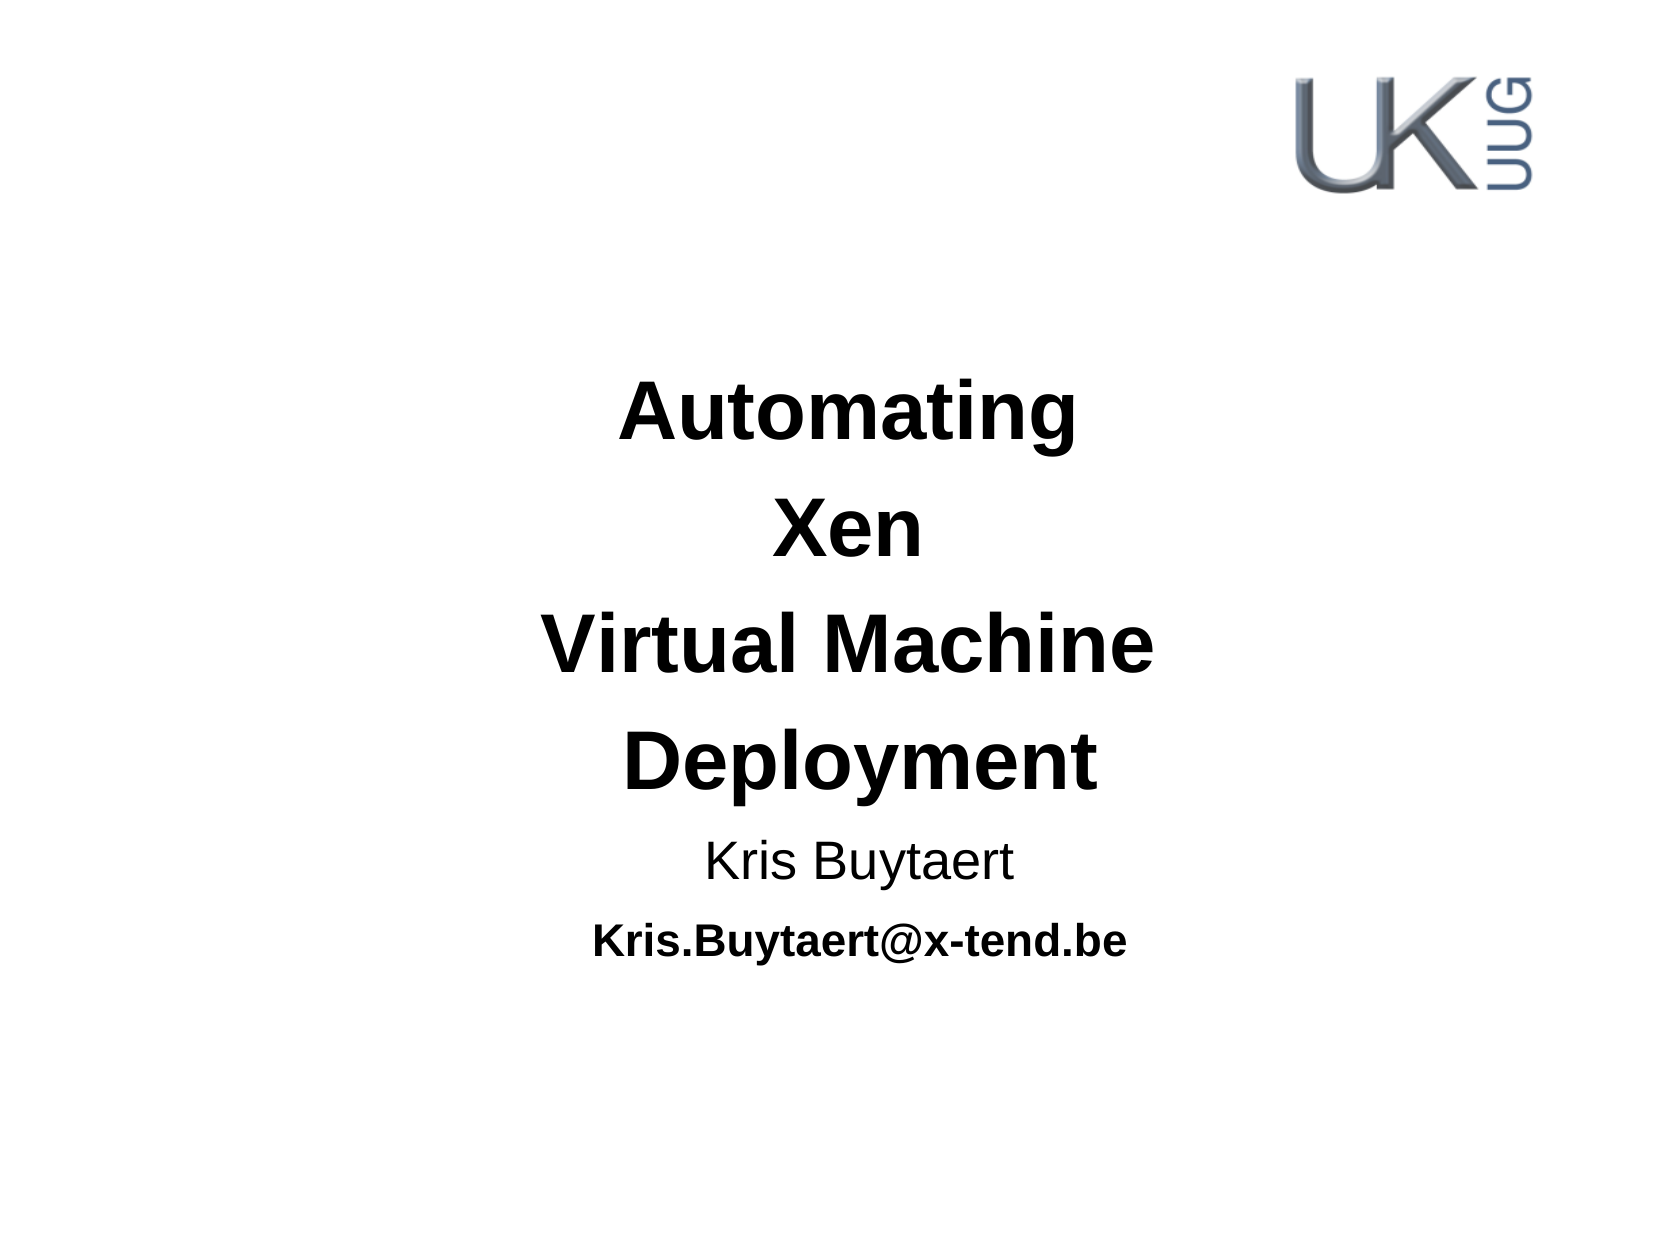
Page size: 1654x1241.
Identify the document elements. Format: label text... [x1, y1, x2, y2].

picture [1289, 74, 1538, 196]
text_box Automating Xen Virtual Machine Deployment Kris Buytaert Kris.Buytaert@x-tend.be [257, 364, 1463, 1201]
